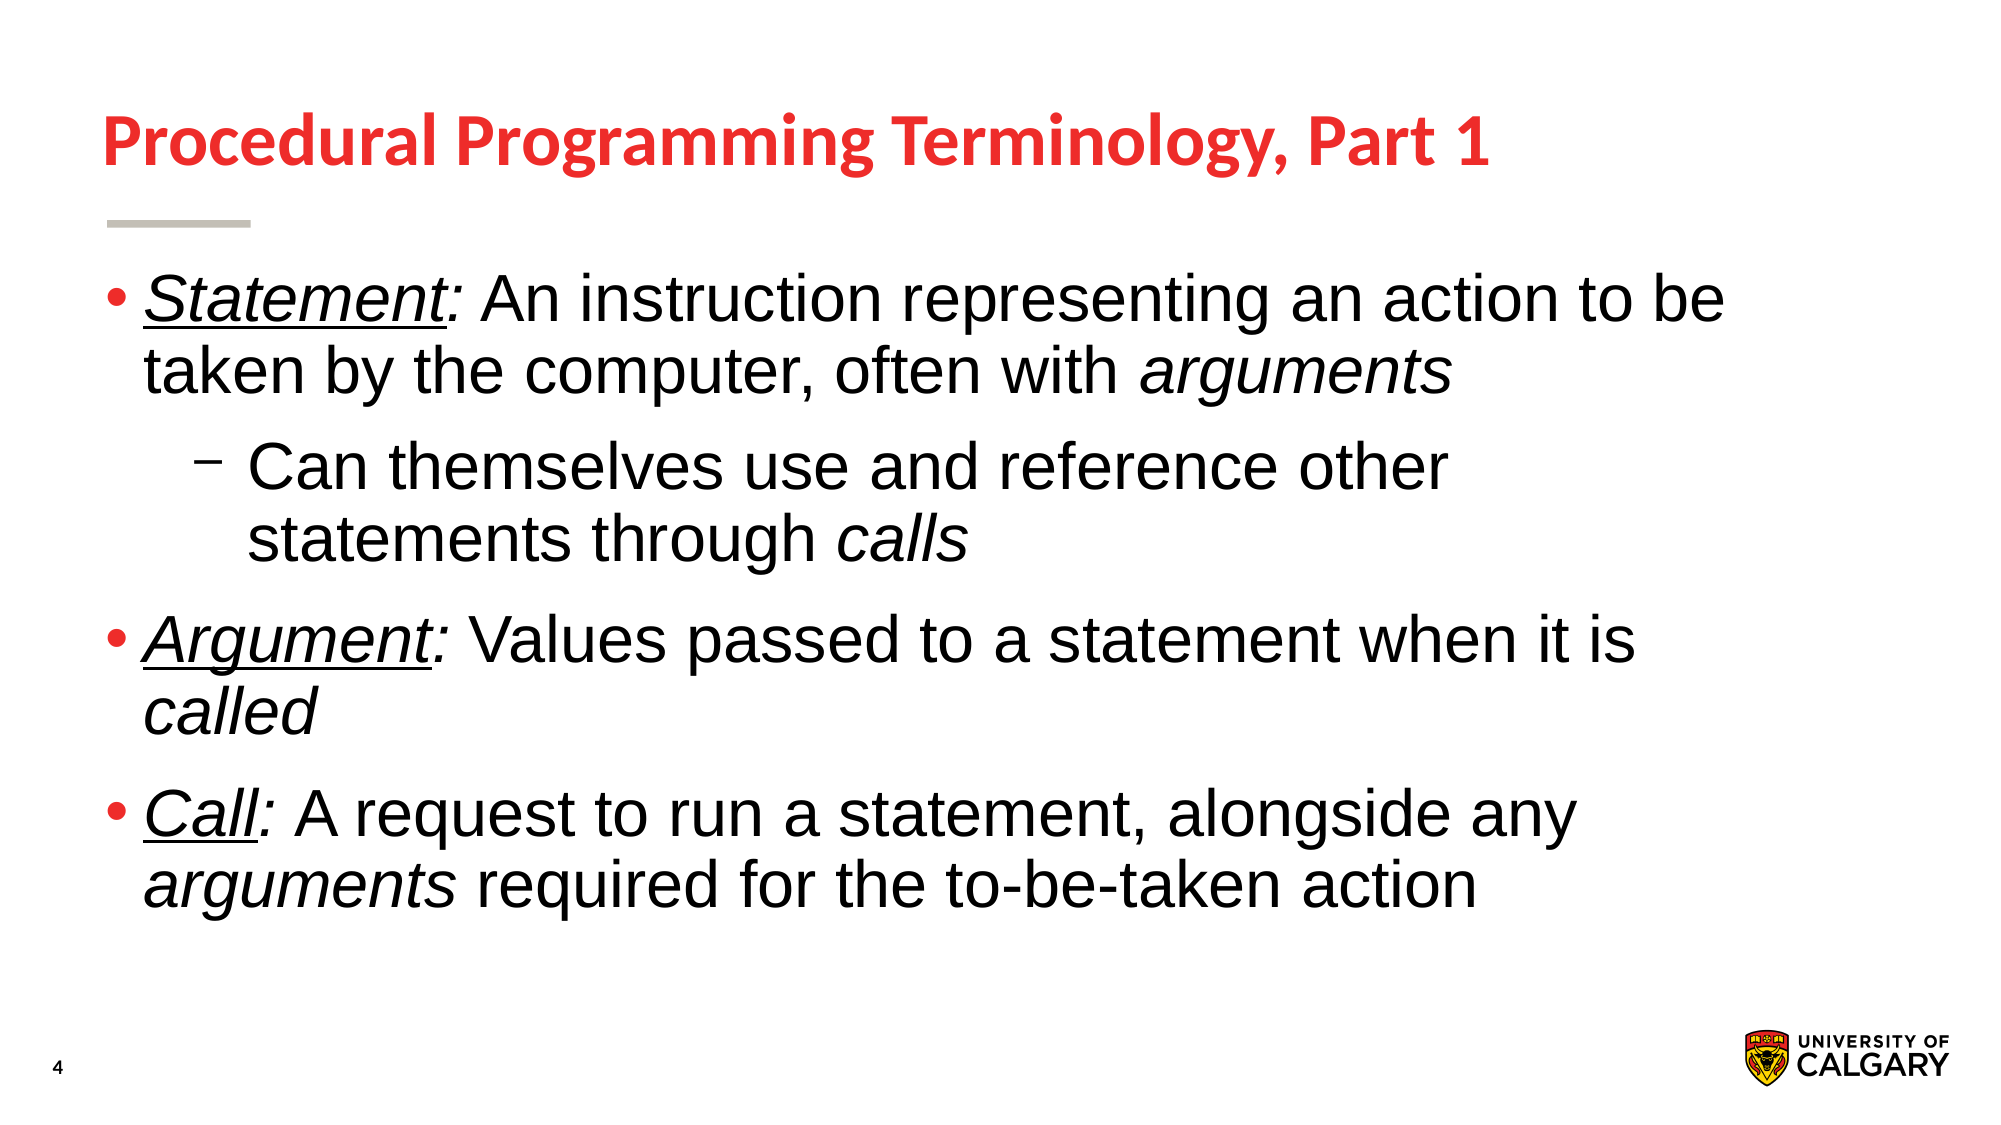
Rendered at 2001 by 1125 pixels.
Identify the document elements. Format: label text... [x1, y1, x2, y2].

list Statement: An instruction representing an action to be taken by the computer, often with arguments Can themselves use and reference other statements through calls Argument: Values passed to a statement when it is called Call: A request to run a statement, alongside any arguments required for the to-be-taken action [91, 256, 1774, 971]
title Procedural Programming Terminology, Part 1 [87, 60, 1774, 222]
picture [1722, 1012, 1972, 1099]
